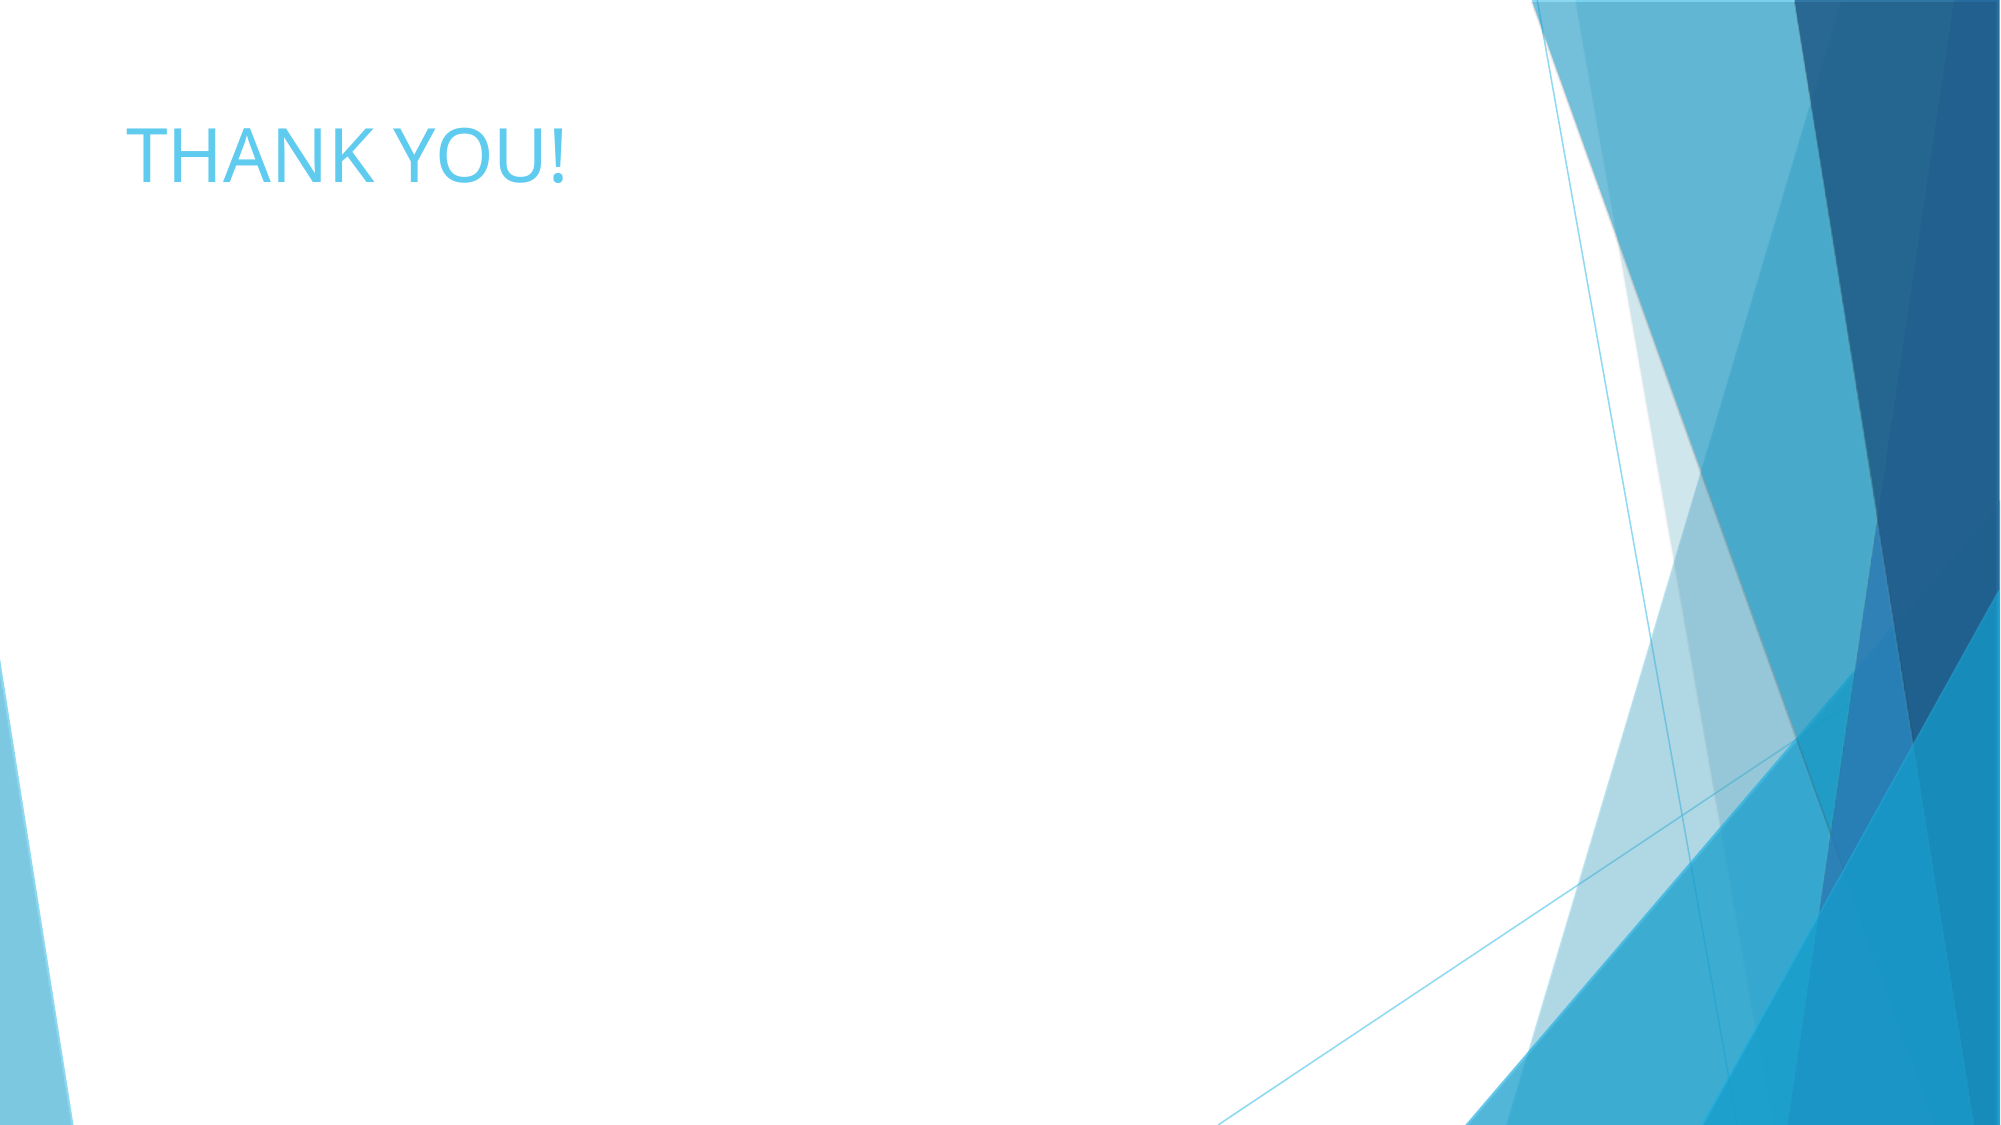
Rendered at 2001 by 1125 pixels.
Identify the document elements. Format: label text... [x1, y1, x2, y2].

title THANK YOU! [111, 99, 1522, 317]
